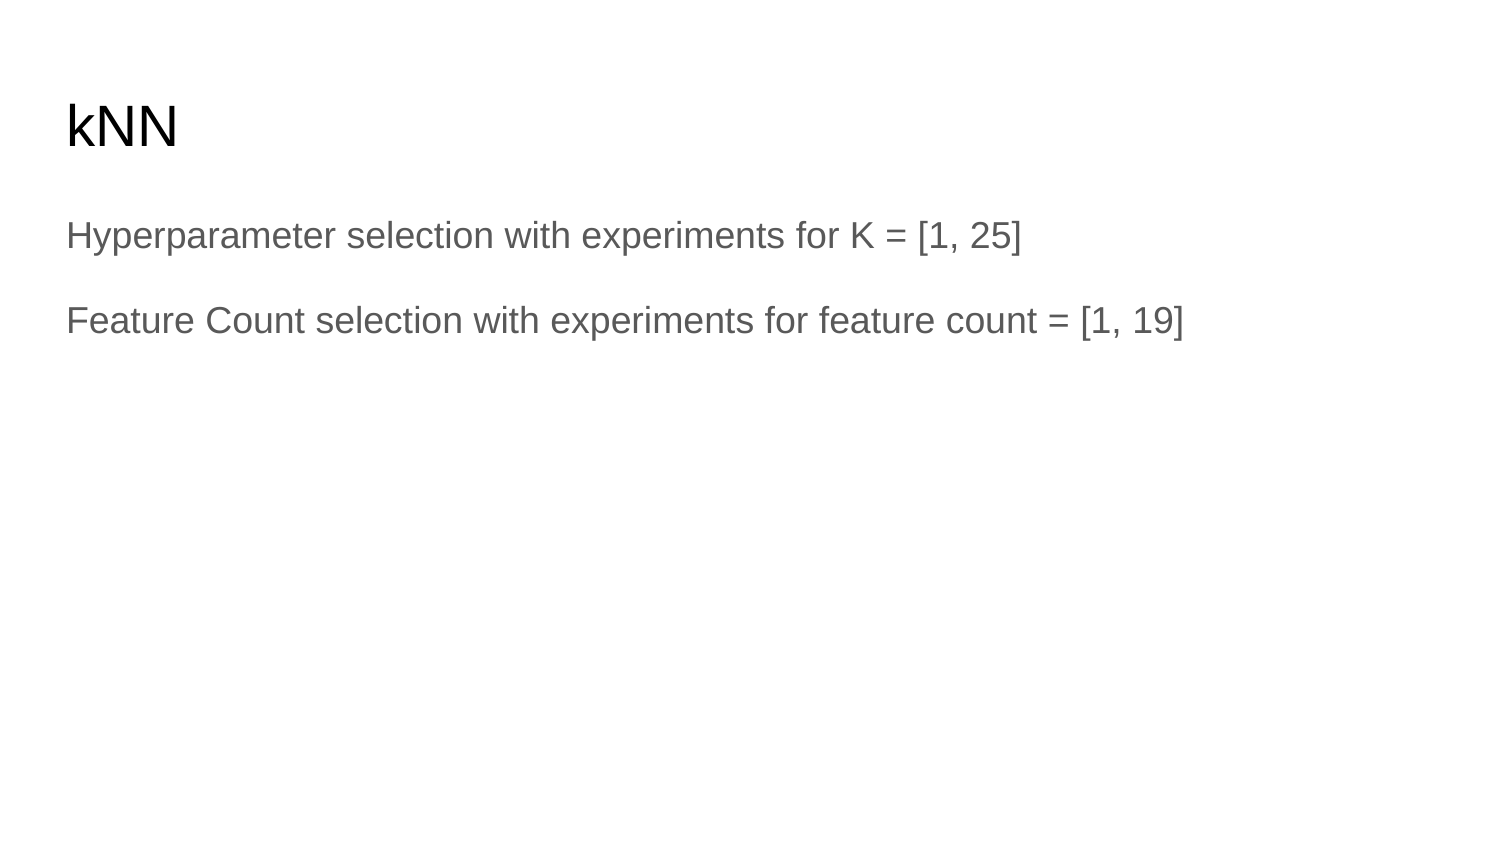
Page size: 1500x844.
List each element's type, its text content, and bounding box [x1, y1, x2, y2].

list Hyperparameter selection with experiments for K = [1, 25] Feature Count selection with experiments for feature count = [1, 19] [51, 189, 1449, 750]
title kNN [51, 72, 1449, 167]
